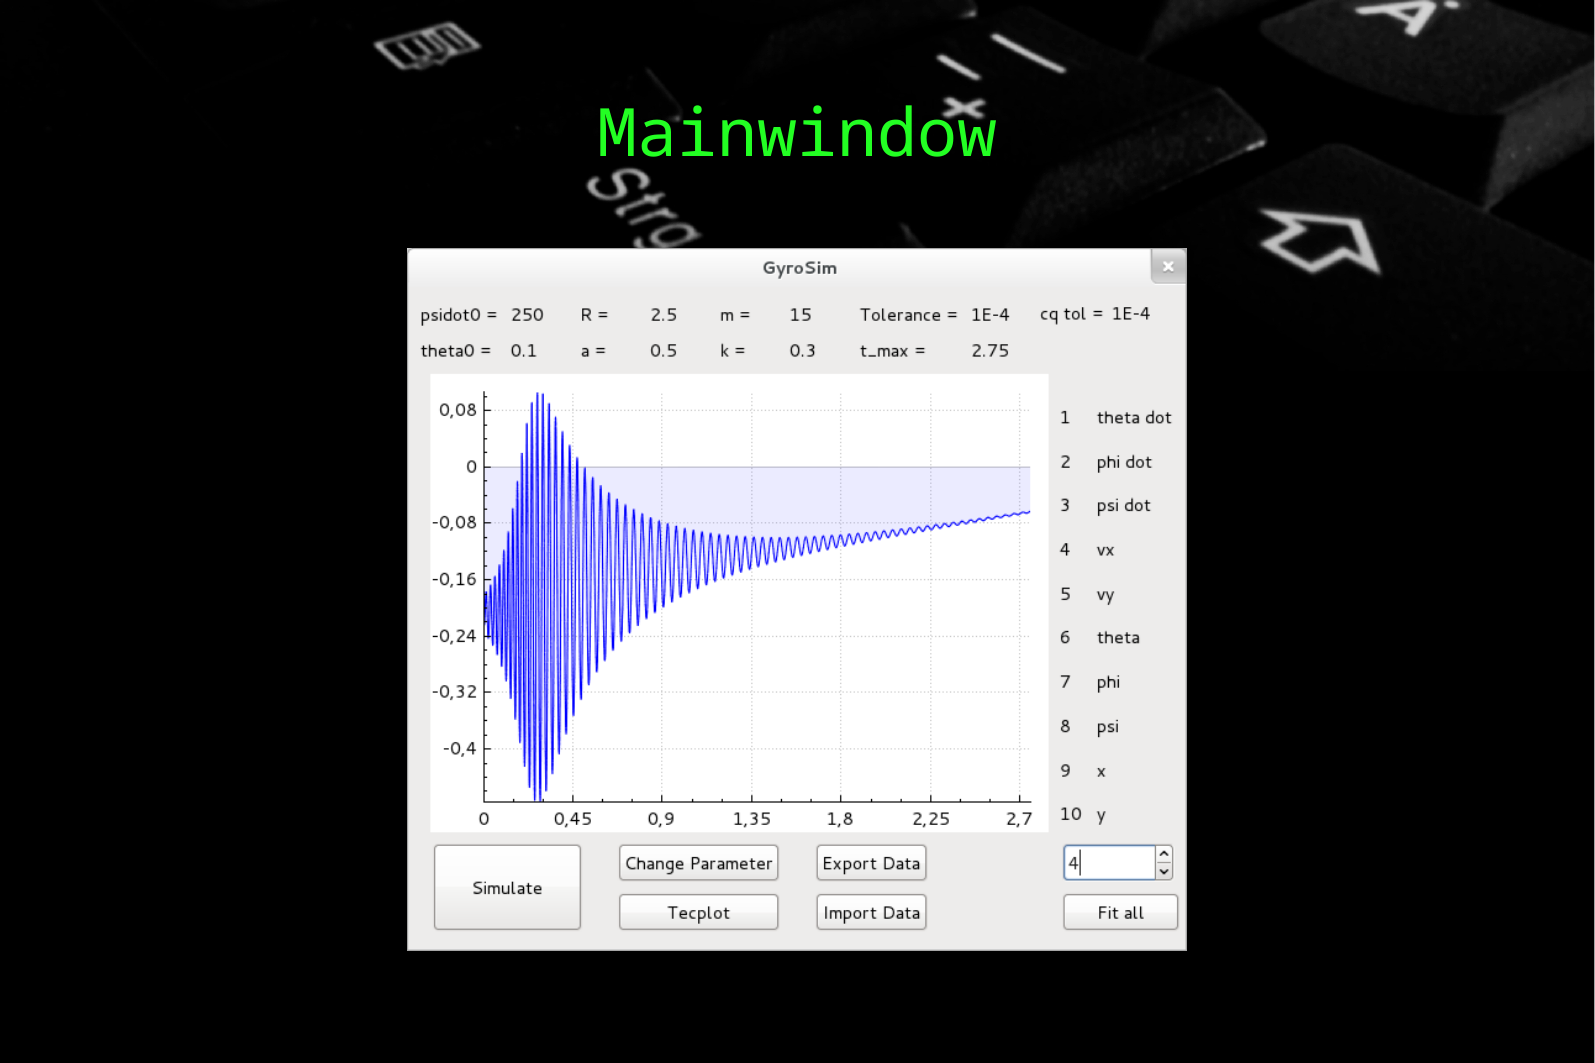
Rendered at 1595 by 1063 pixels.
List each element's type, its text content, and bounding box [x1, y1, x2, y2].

picture [0, 0, 1595, 1063]
title Mainwindow [79, 42, 1515, 220]
